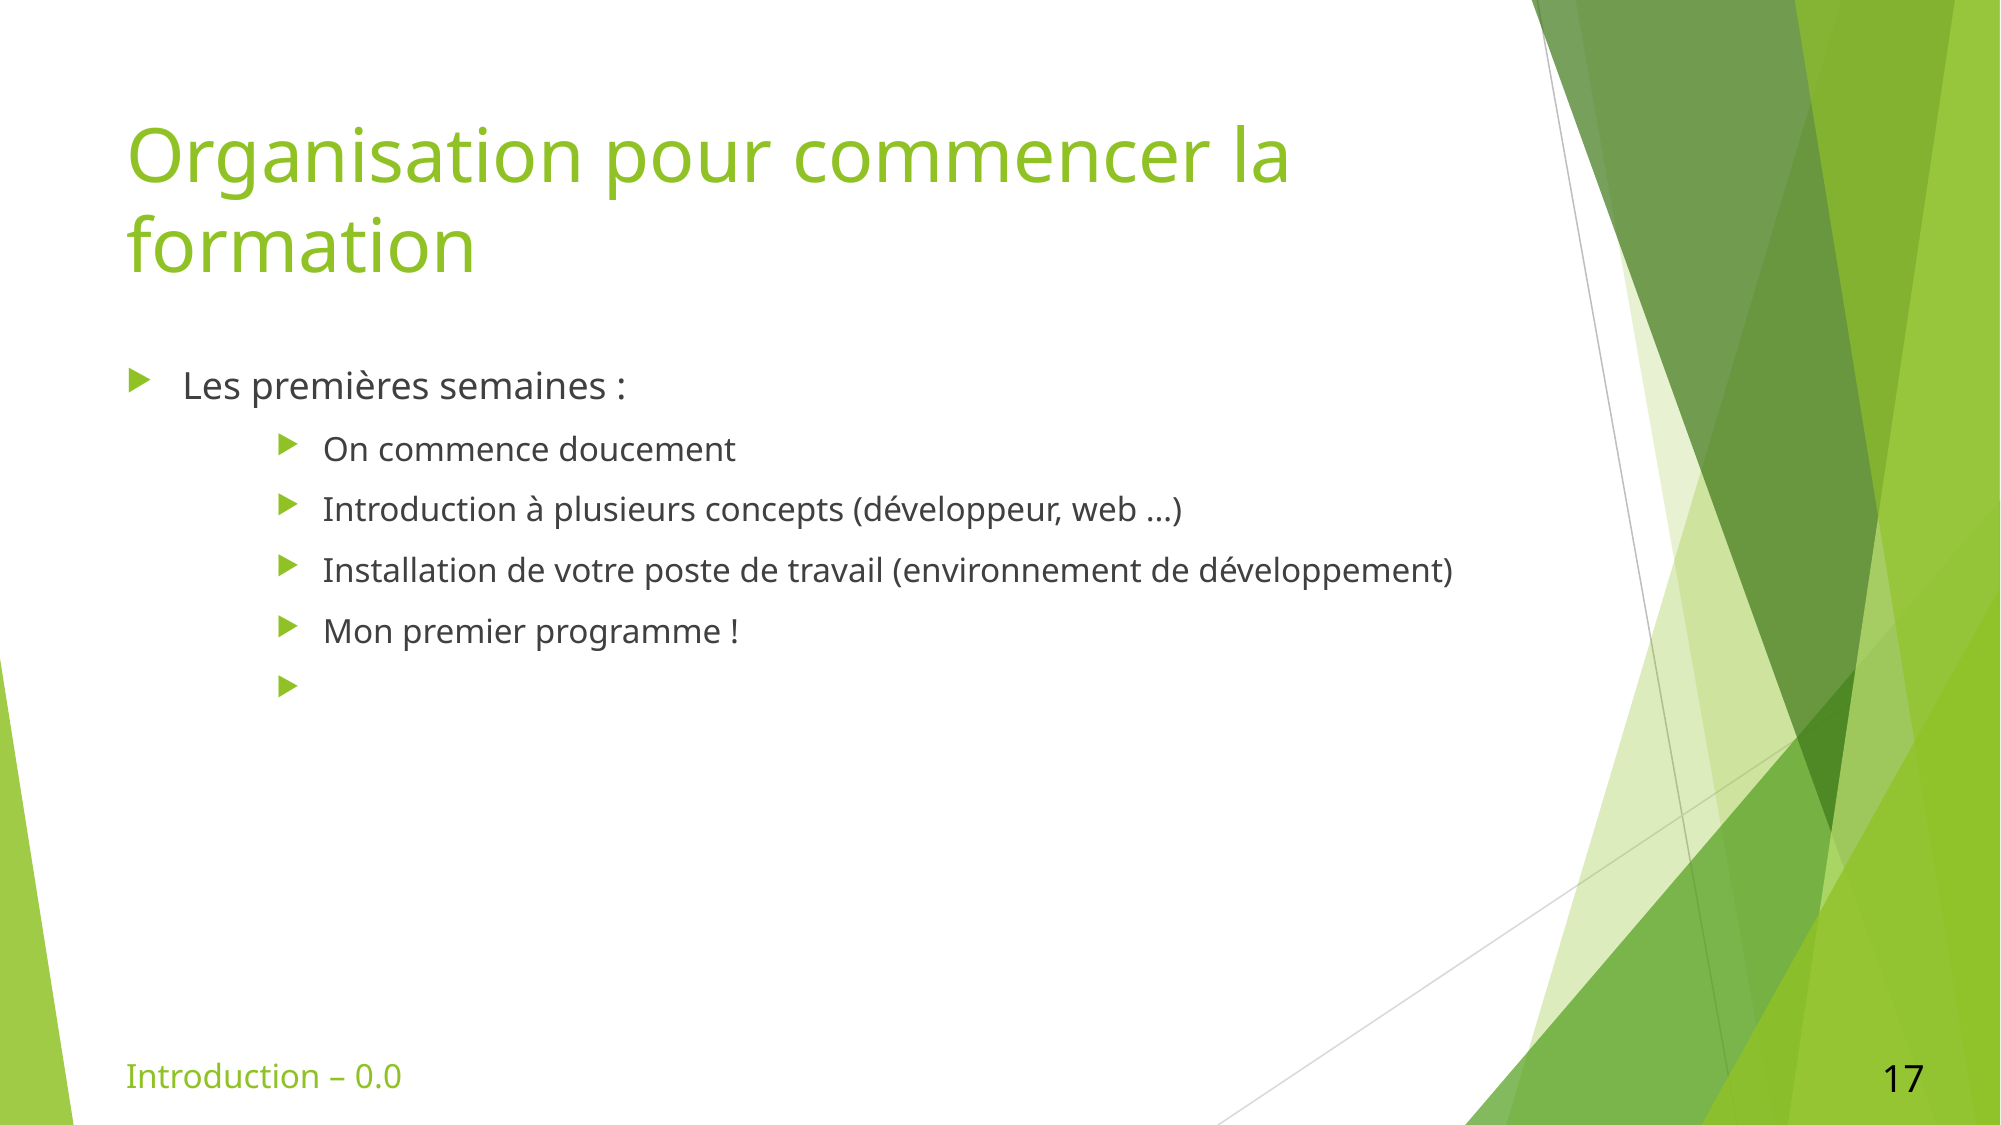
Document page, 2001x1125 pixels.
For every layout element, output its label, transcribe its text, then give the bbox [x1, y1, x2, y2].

title Organisation pour commencer la formation [111, 99, 1522, 317]
list Les premières semaines : On commence doucement Introduction à plusieurs concepts (développeur, web …) Installation de votre poste de travail (environnement de développement) Mon premier programme ! [111, 354, 1522, 992]
text_box Introduction – 0.0 [111, 1047, 1094, 1109]
text_box [1866, 1047, 1979, 1108]
